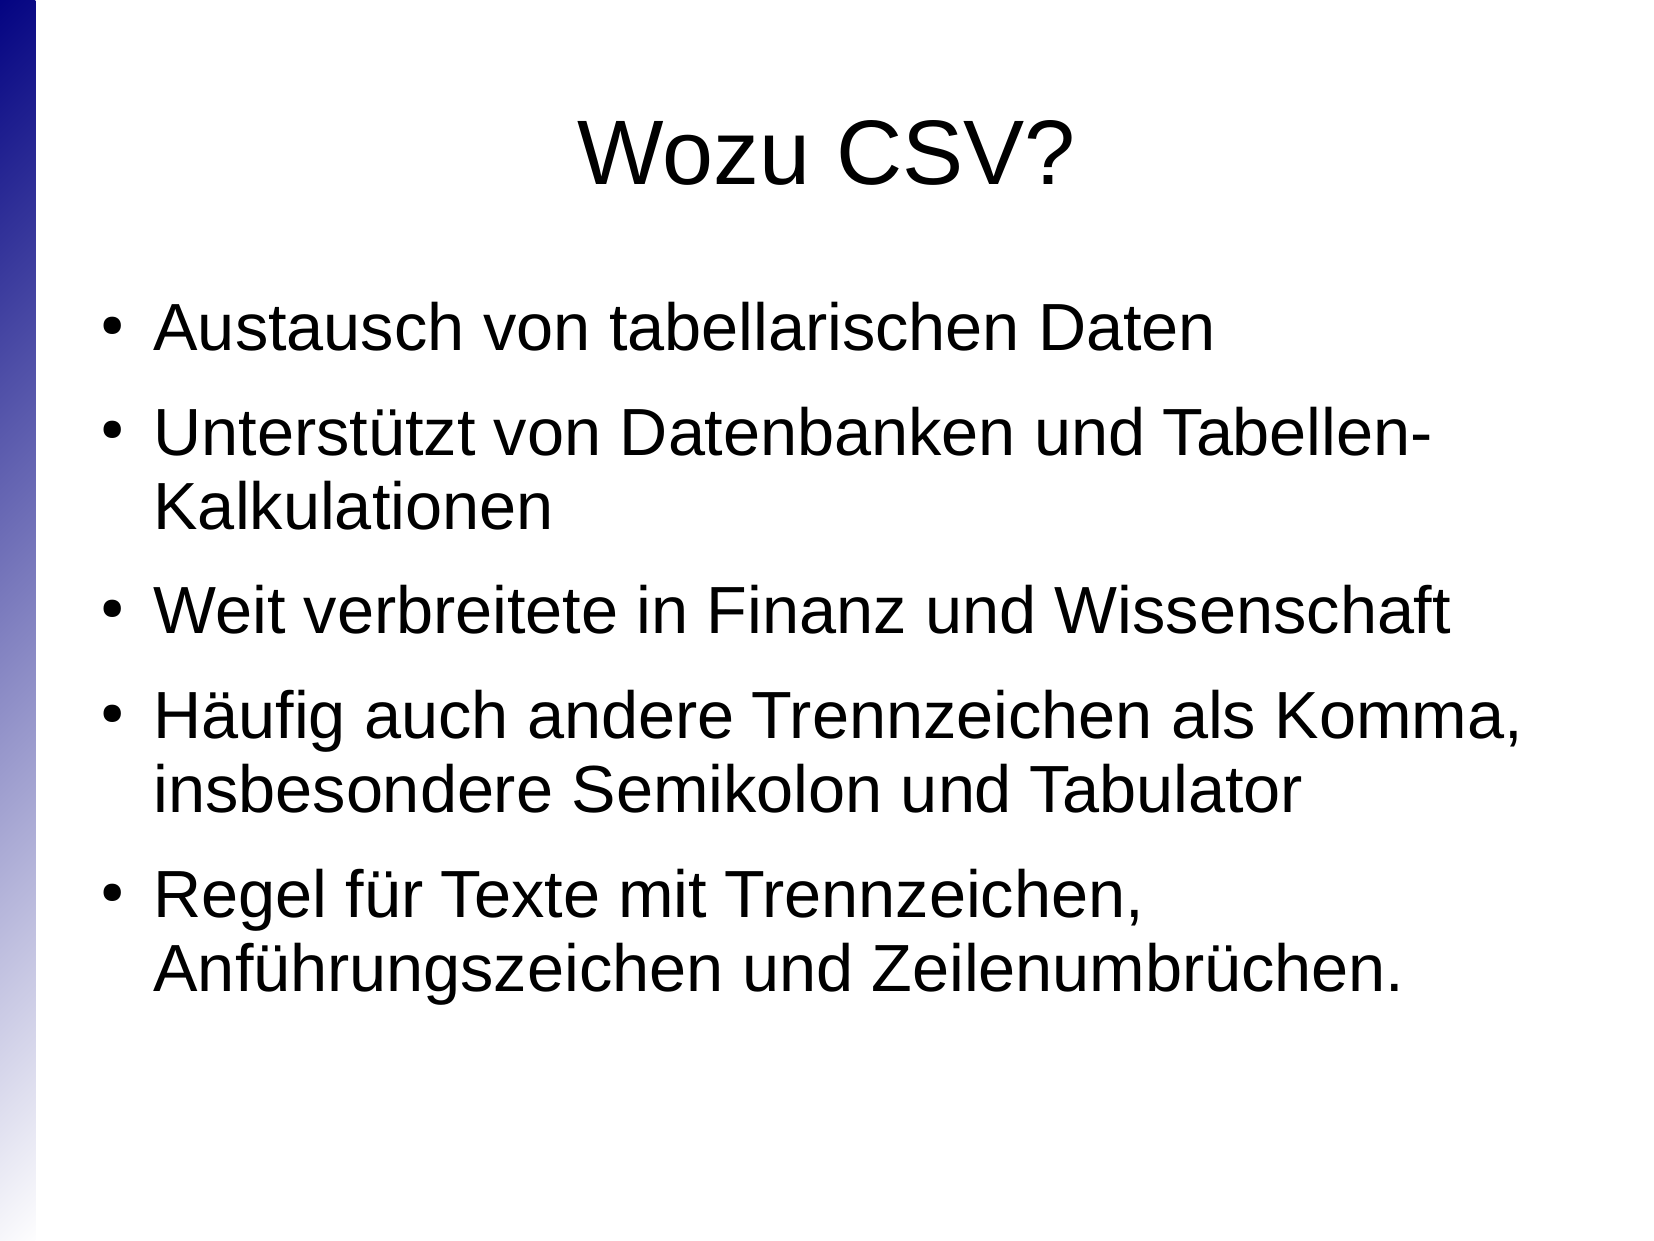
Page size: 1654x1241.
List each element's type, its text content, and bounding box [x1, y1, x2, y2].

title Wozu CSV? [82, 49, 1571, 257]
list Austausch von tabellarischen Daten Unterstützt von Datenbanken und Tabellen-Kalkulationen Weit verbreitete in Finanz und Wissenschaft Häufig auch andere Trennzeichen als Komma, insbesondere Semikolon und Tabulator Regel für Texte mit Trennzeichen, Anführungszeichen und Zeilenumbrüchen. [82, 290, 1571, 1109]
